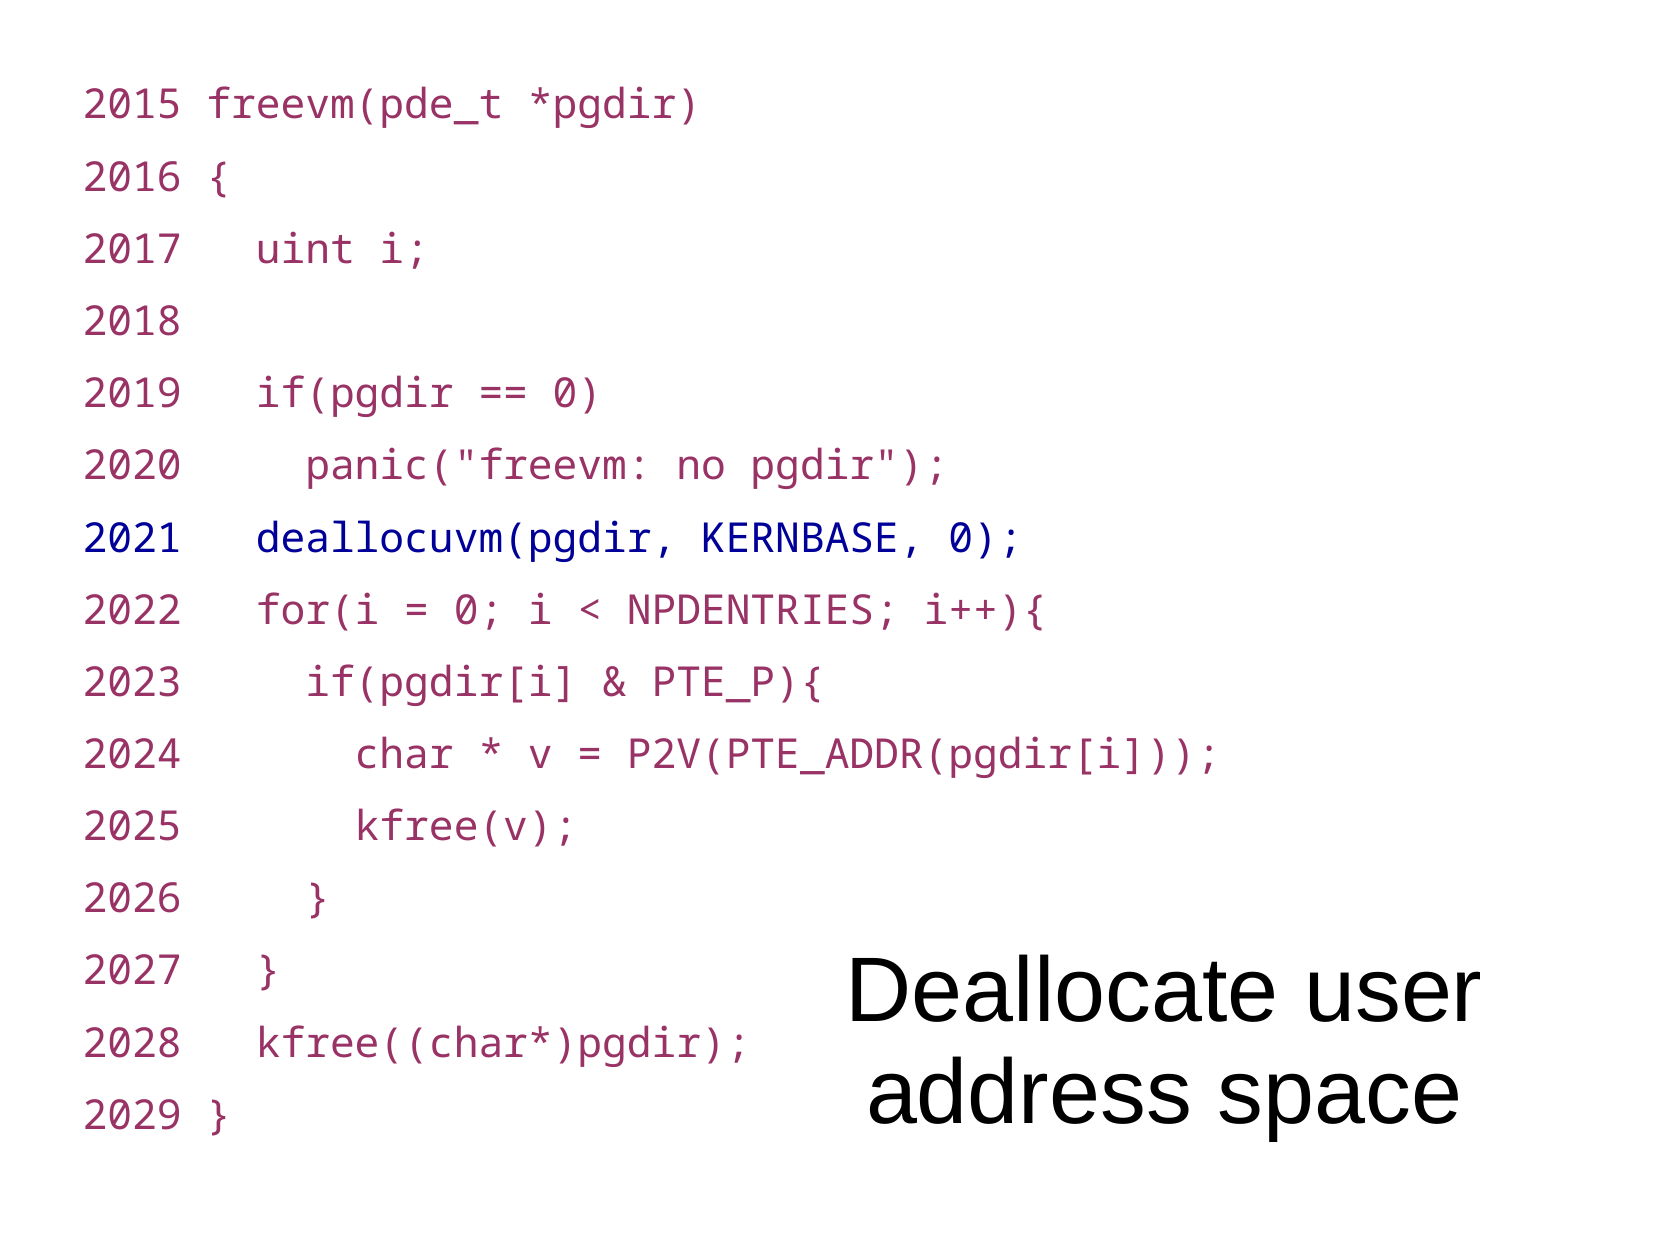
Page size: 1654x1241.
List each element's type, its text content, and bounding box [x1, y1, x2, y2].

title Deallocate user address space [716, 937, 1613, 1145]
list 2015 freevm(pde_t *pgdir) 2016 { 2017 uint i; 2018 2019 if(pgdir == 0) 2020 panic("freevm: no pgdir"); 2021 deallocuvm(pgdir, KERNBASE, 0); 2022 for(i = 0; i < NPDENTRIES; i++){ 2023 if(pgdir[i] & PTE_P){ 2024 char * v = P2V(PTE_ADDR(pgdir[i])); 2025 kfree(v); 2026 } 2027 } 2028 kfree((char*)pgdir); 2029 } [82, 75, 1571, 1163]
